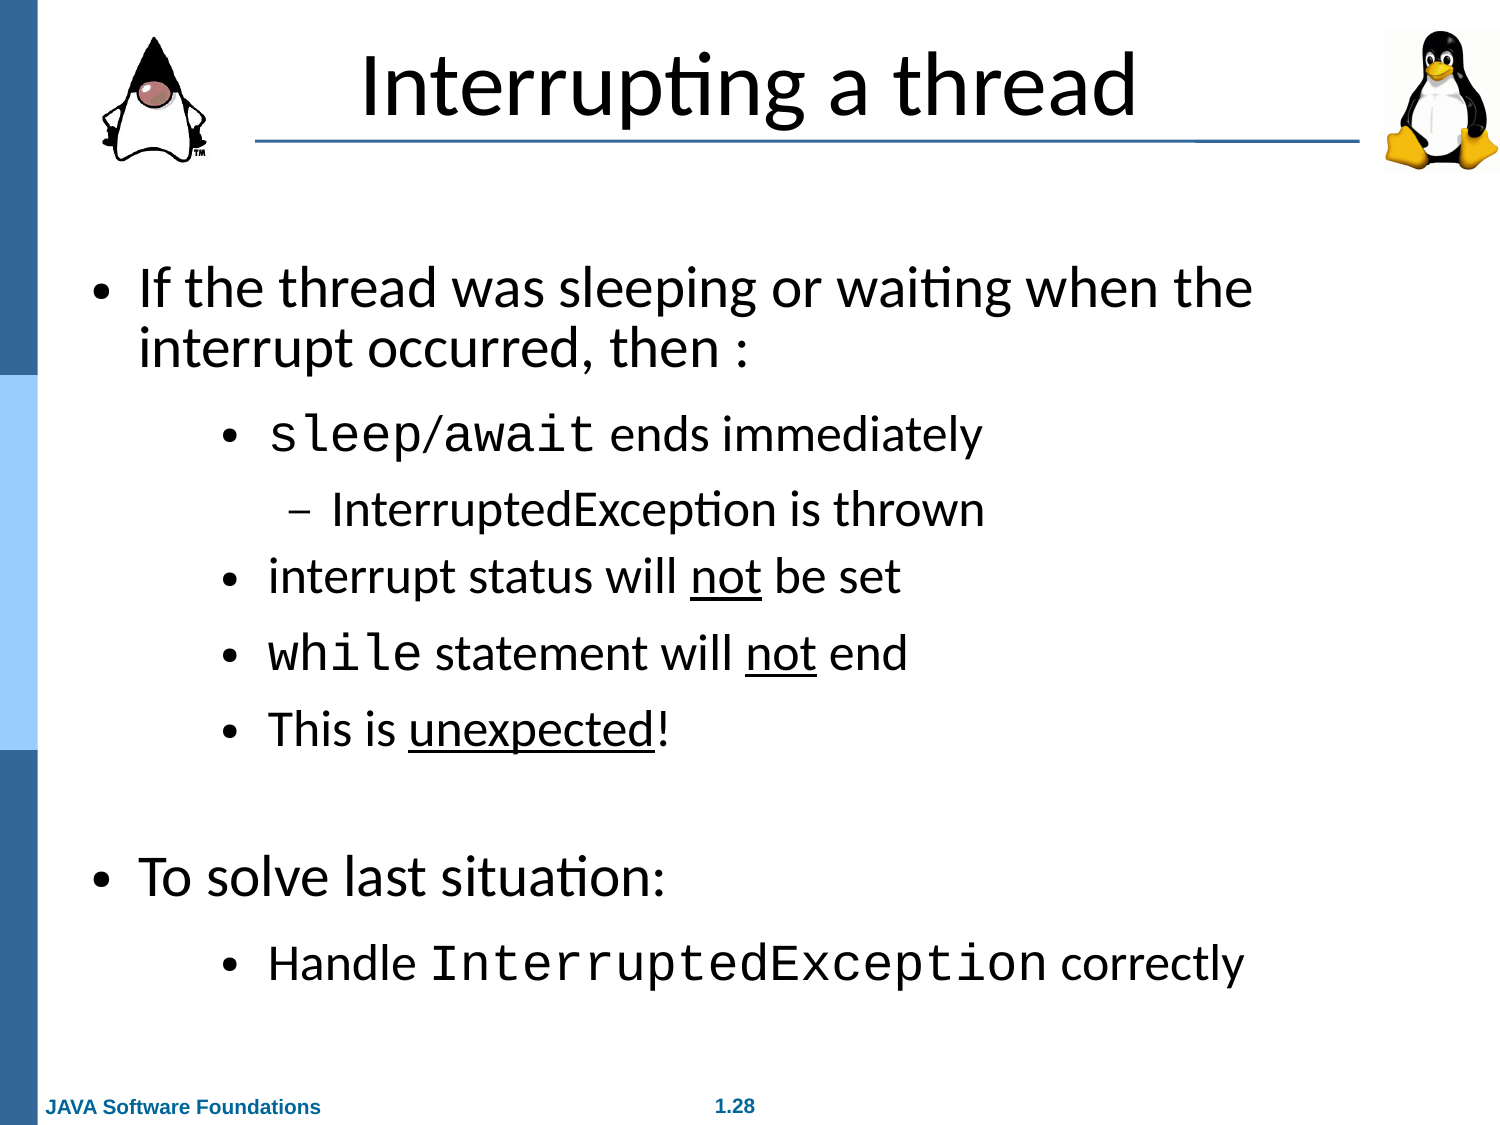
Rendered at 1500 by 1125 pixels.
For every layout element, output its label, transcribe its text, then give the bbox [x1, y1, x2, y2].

title Interrupting a thread [75, 36, 1426, 149]
list If the thread was sleeping or waiting when the interrupt occurred, then : sleep/await ends immediately InterruptedException is thrown interrupt status will not be set while statement will not end This is unexpected! To solve last situation: Handle InterruptedException correctly [75, 263, 1425, 1006]
picture [54, 0, 255, 200]
picture [1383, 28, 1500, 173]
